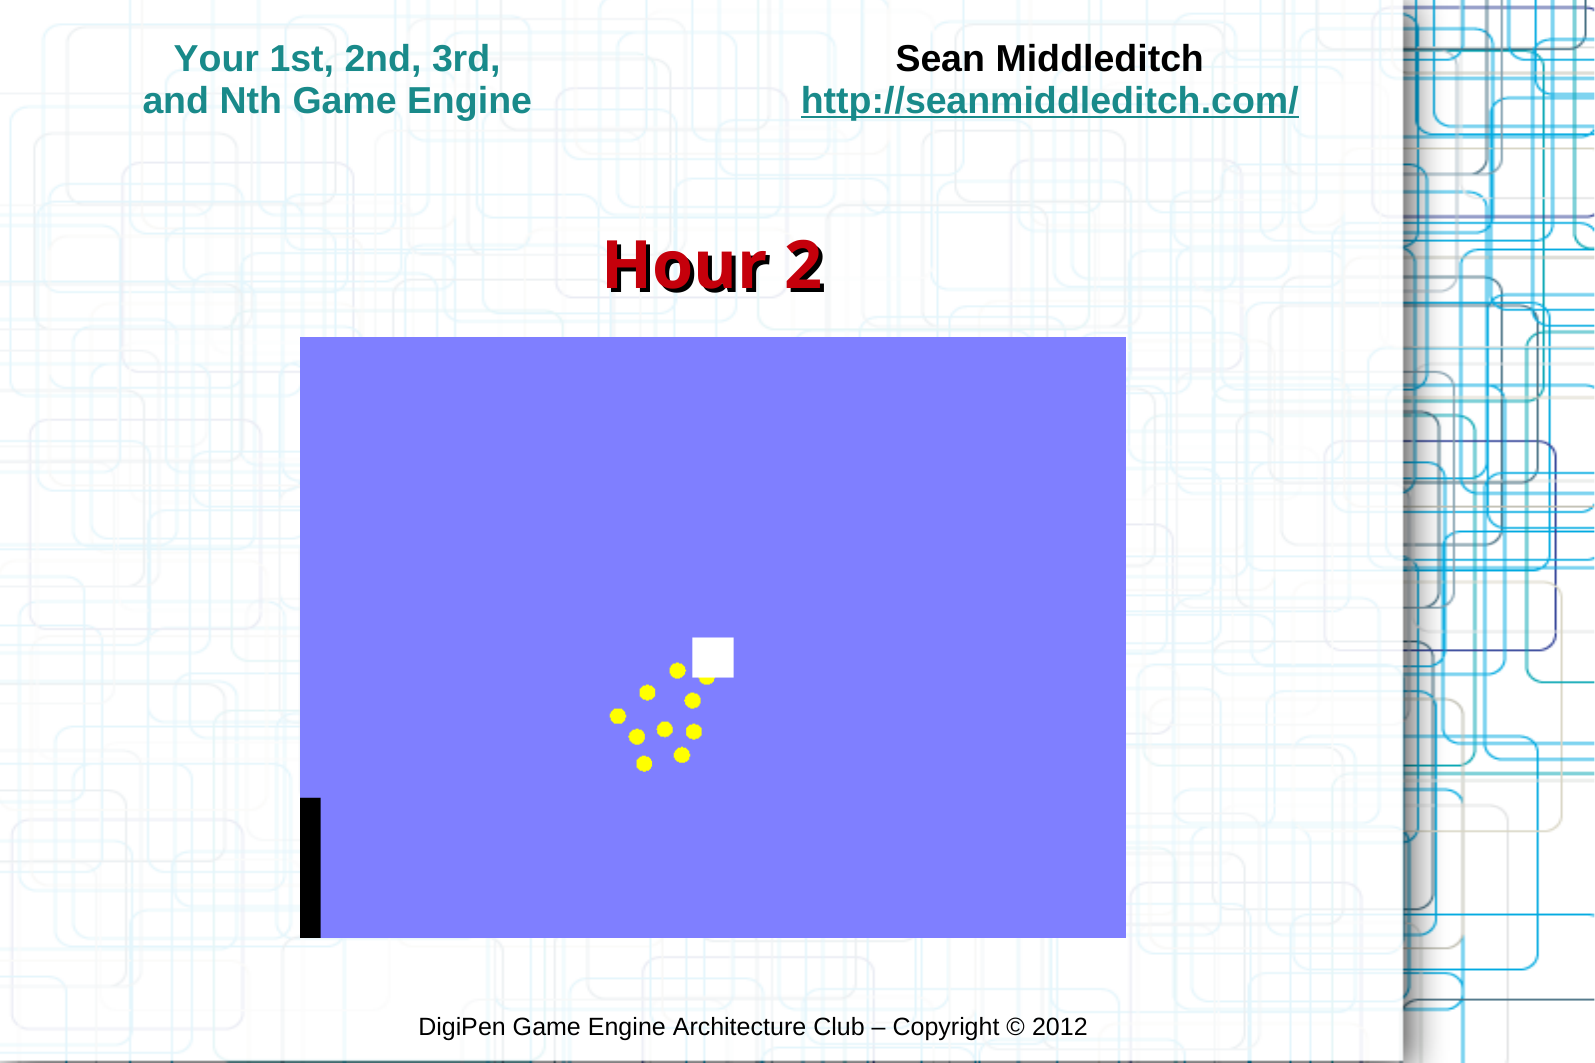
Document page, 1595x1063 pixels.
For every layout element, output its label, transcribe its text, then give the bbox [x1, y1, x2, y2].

picture [0, 0, 1595, 1063]
list Your 1st, 2nd, 3rd, and Nth Game Engine [75, 37, 601, 151]
list Sean Middleditch http://seanmiddleditch.com/ [787, 37, 1313, 151]
list DigiPen Game Engine Architecture Club – Copyright © 2012 [75, 1012, 1363, 1051]
title Hour 2 [75, 225, 1351, 301]
